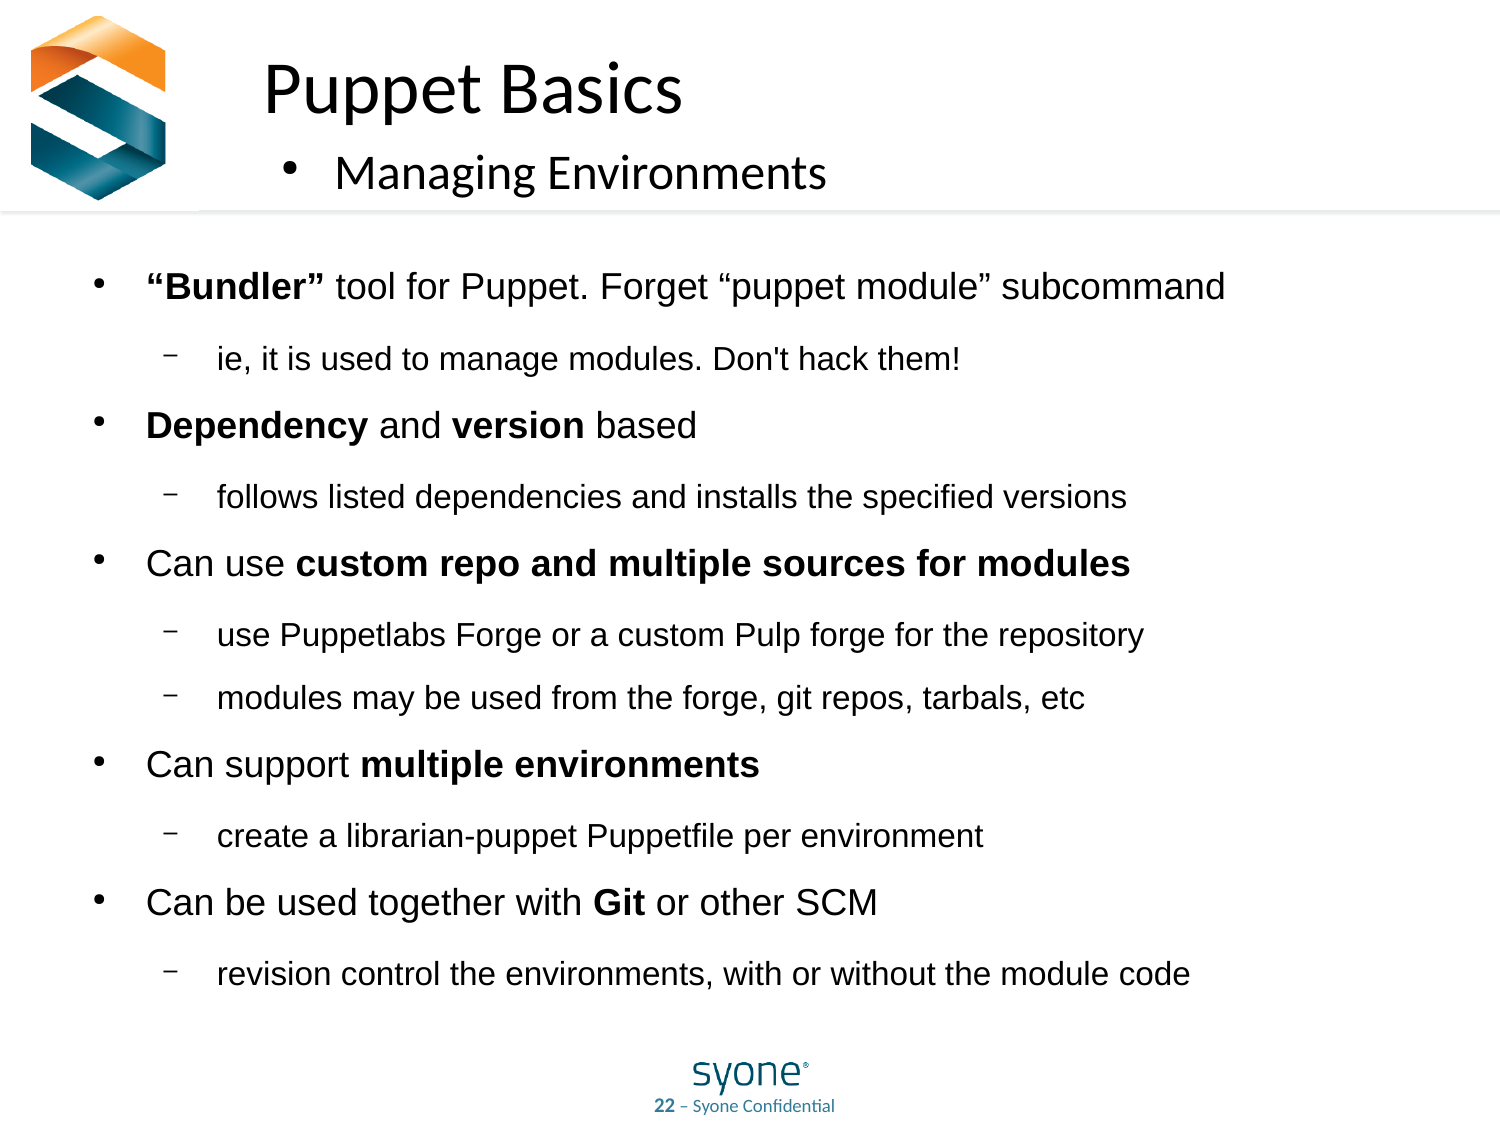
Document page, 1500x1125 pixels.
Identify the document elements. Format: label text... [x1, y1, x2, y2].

picture [687, 1056, 813, 1098]
picture [0, 0, 1500, 219]
list Managing Environments [248, 139, 1355, 207]
title Puppet Basics [248, 37, 1355, 129]
list “Bundler” tool for Puppet. Forget “puppet module” subcommand ie, it is used to manage modules. Don't hack them! Dependency and version based follows listed dependencies and installs the specified versions Can use custom repo and multiple sources for modules use Puppetlabs Forge or a custom Pulp forge for the repository modules may be used from the forge, git repos, tarbals, etc Can support multiple environments create a librarian-puppet Puppetfile per environment Can be used together with Git or other SCM revision control the environments, with or without the module code [75, 262, 1426, 1005]
